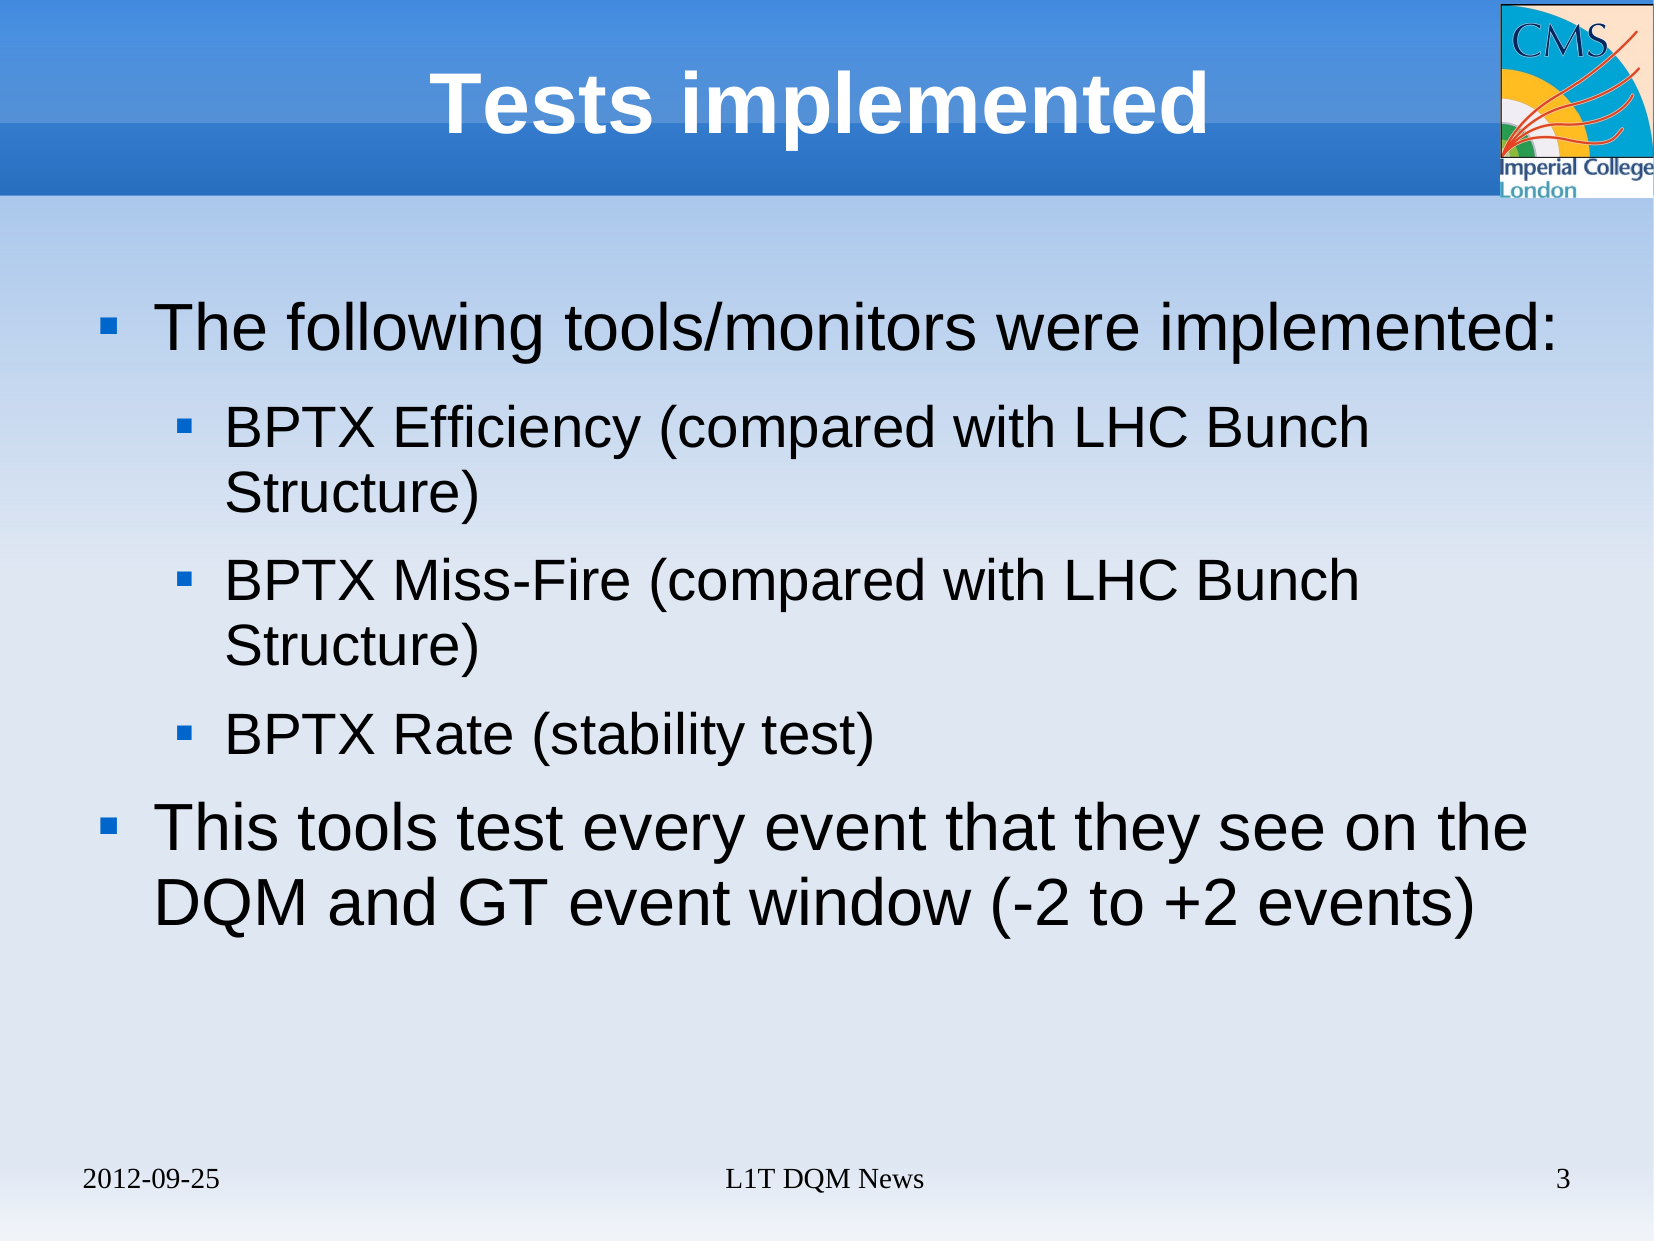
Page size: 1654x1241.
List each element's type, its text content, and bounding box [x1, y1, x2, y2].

picture [0, 0, 1654, 1241]
list The following tools/monitors were implemented: BPTX Efficiency (compared with LHC Bunch Structure) BPTX Miss-Fire (compared with LHC Bunch Structure) BPTX Rate (stability test) This tools test every event that they see on the DQM and GT event window (-2 to +2 events) [82, 290, 1571, 1109]
title Tests implemented [76, 0, 1565, 208]
